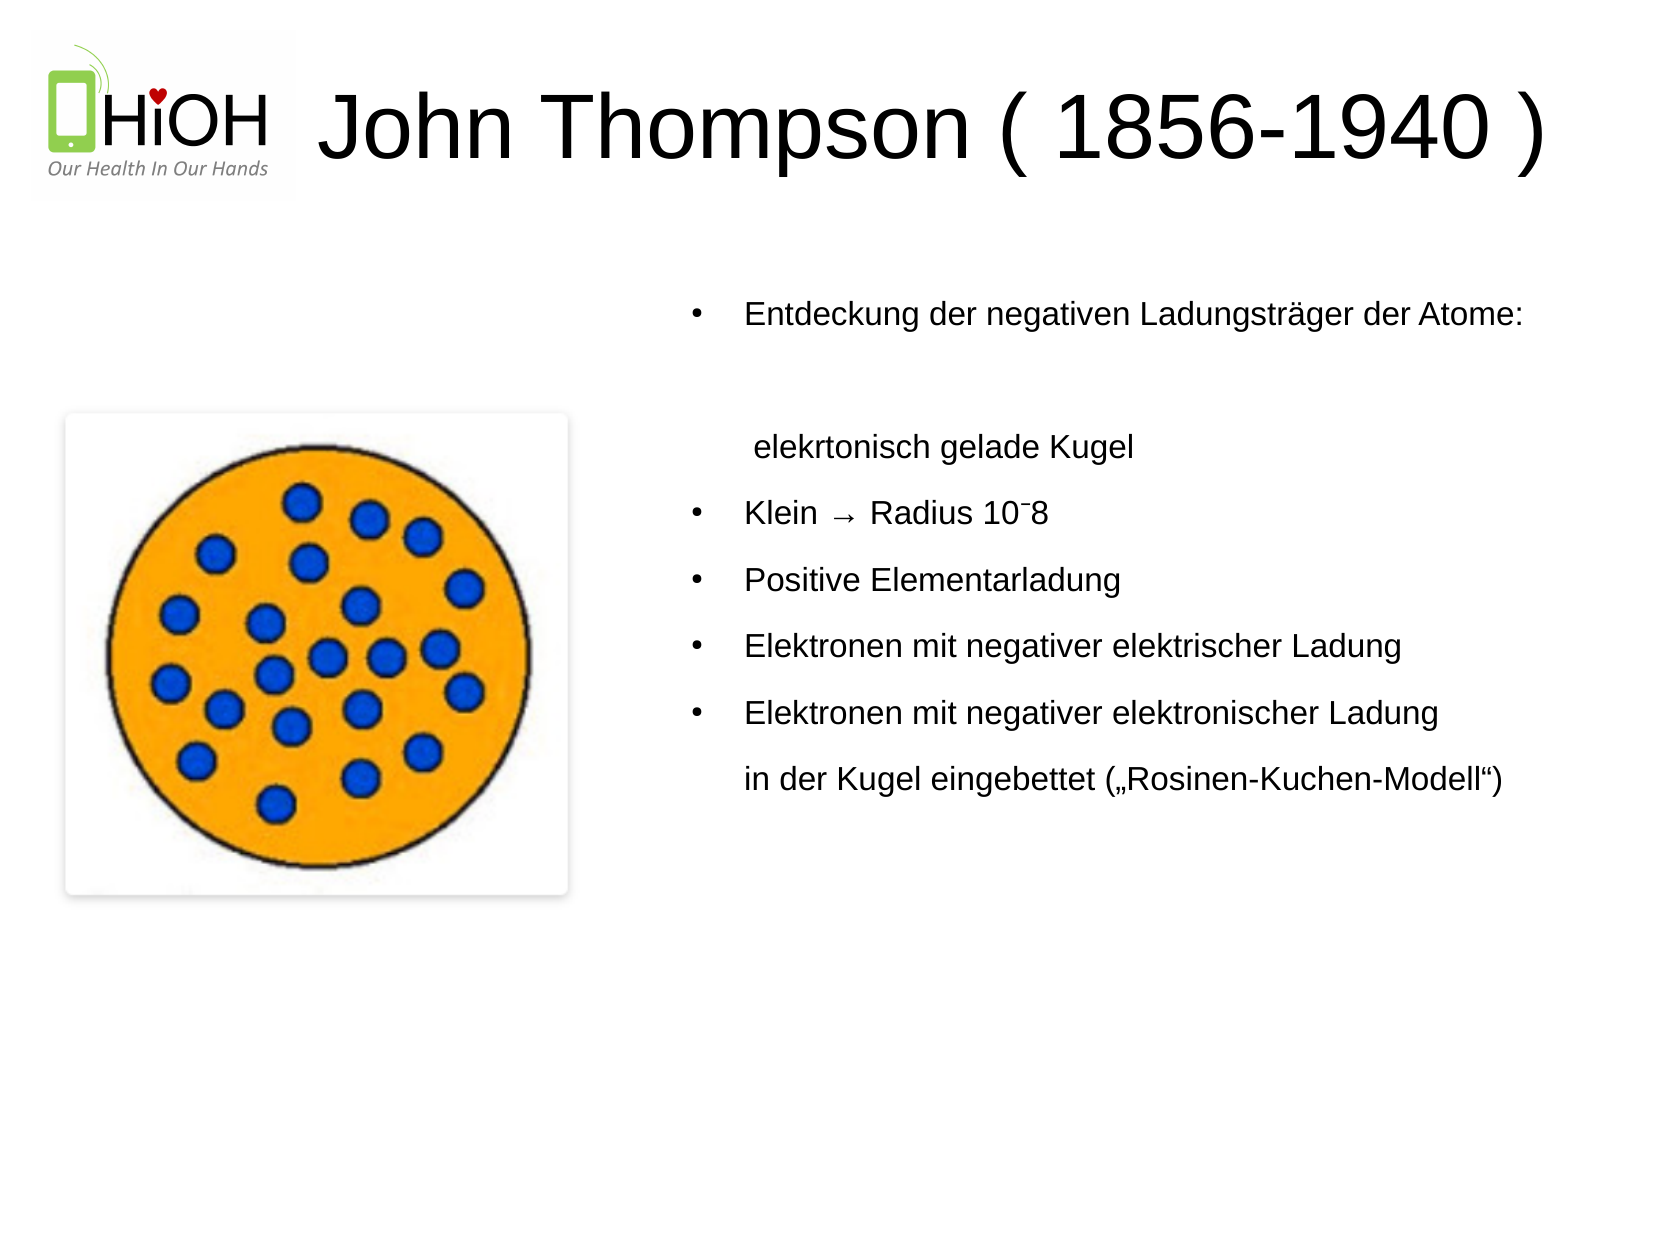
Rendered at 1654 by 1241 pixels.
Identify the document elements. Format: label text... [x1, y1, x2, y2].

picture [31, 30, 296, 201]
list Entdeckung der negativen Ladungsträger der Atome: elekrtonisch gelade Kugel Klein → Radius 10⁻8 Positive Elementarladung Elektronen mit negativer elektrischer Ladung Elektronen mit negativer elektronischer Ladung in der Kugel eingebettet („Rosinen-Kuchen-Modell“) [673, 295, 1654, 1015]
picture [47, 401, 590, 925]
title John Thompson ( 1856-1940 ) [189, 23, 1654, 231]
